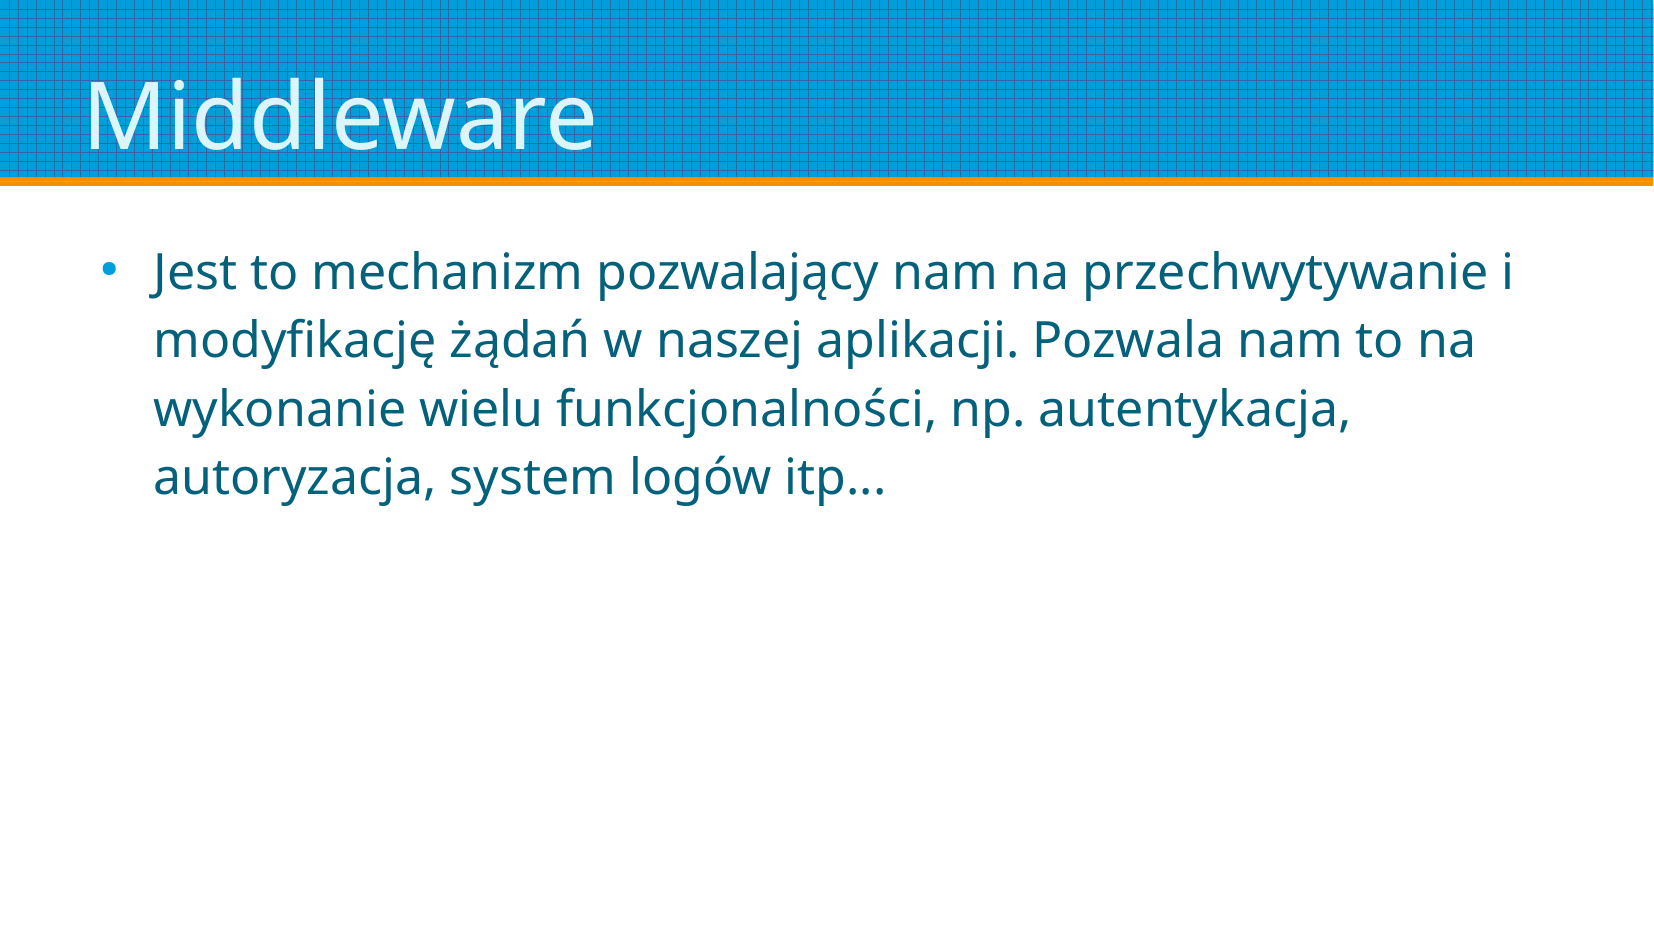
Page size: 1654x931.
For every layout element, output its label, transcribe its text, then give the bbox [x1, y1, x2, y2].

title Middleware [82, 14, 1571, 178]
list Jest to mechanizm pozwalający nam na przechwytywanie i modyfikację żądań w naszej aplikacji. Pozwala nam to na wykonanie wielu funkcjonalności, np. autentykacja, autoryzacja, system logów itp... [82, 236, 1571, 813]
